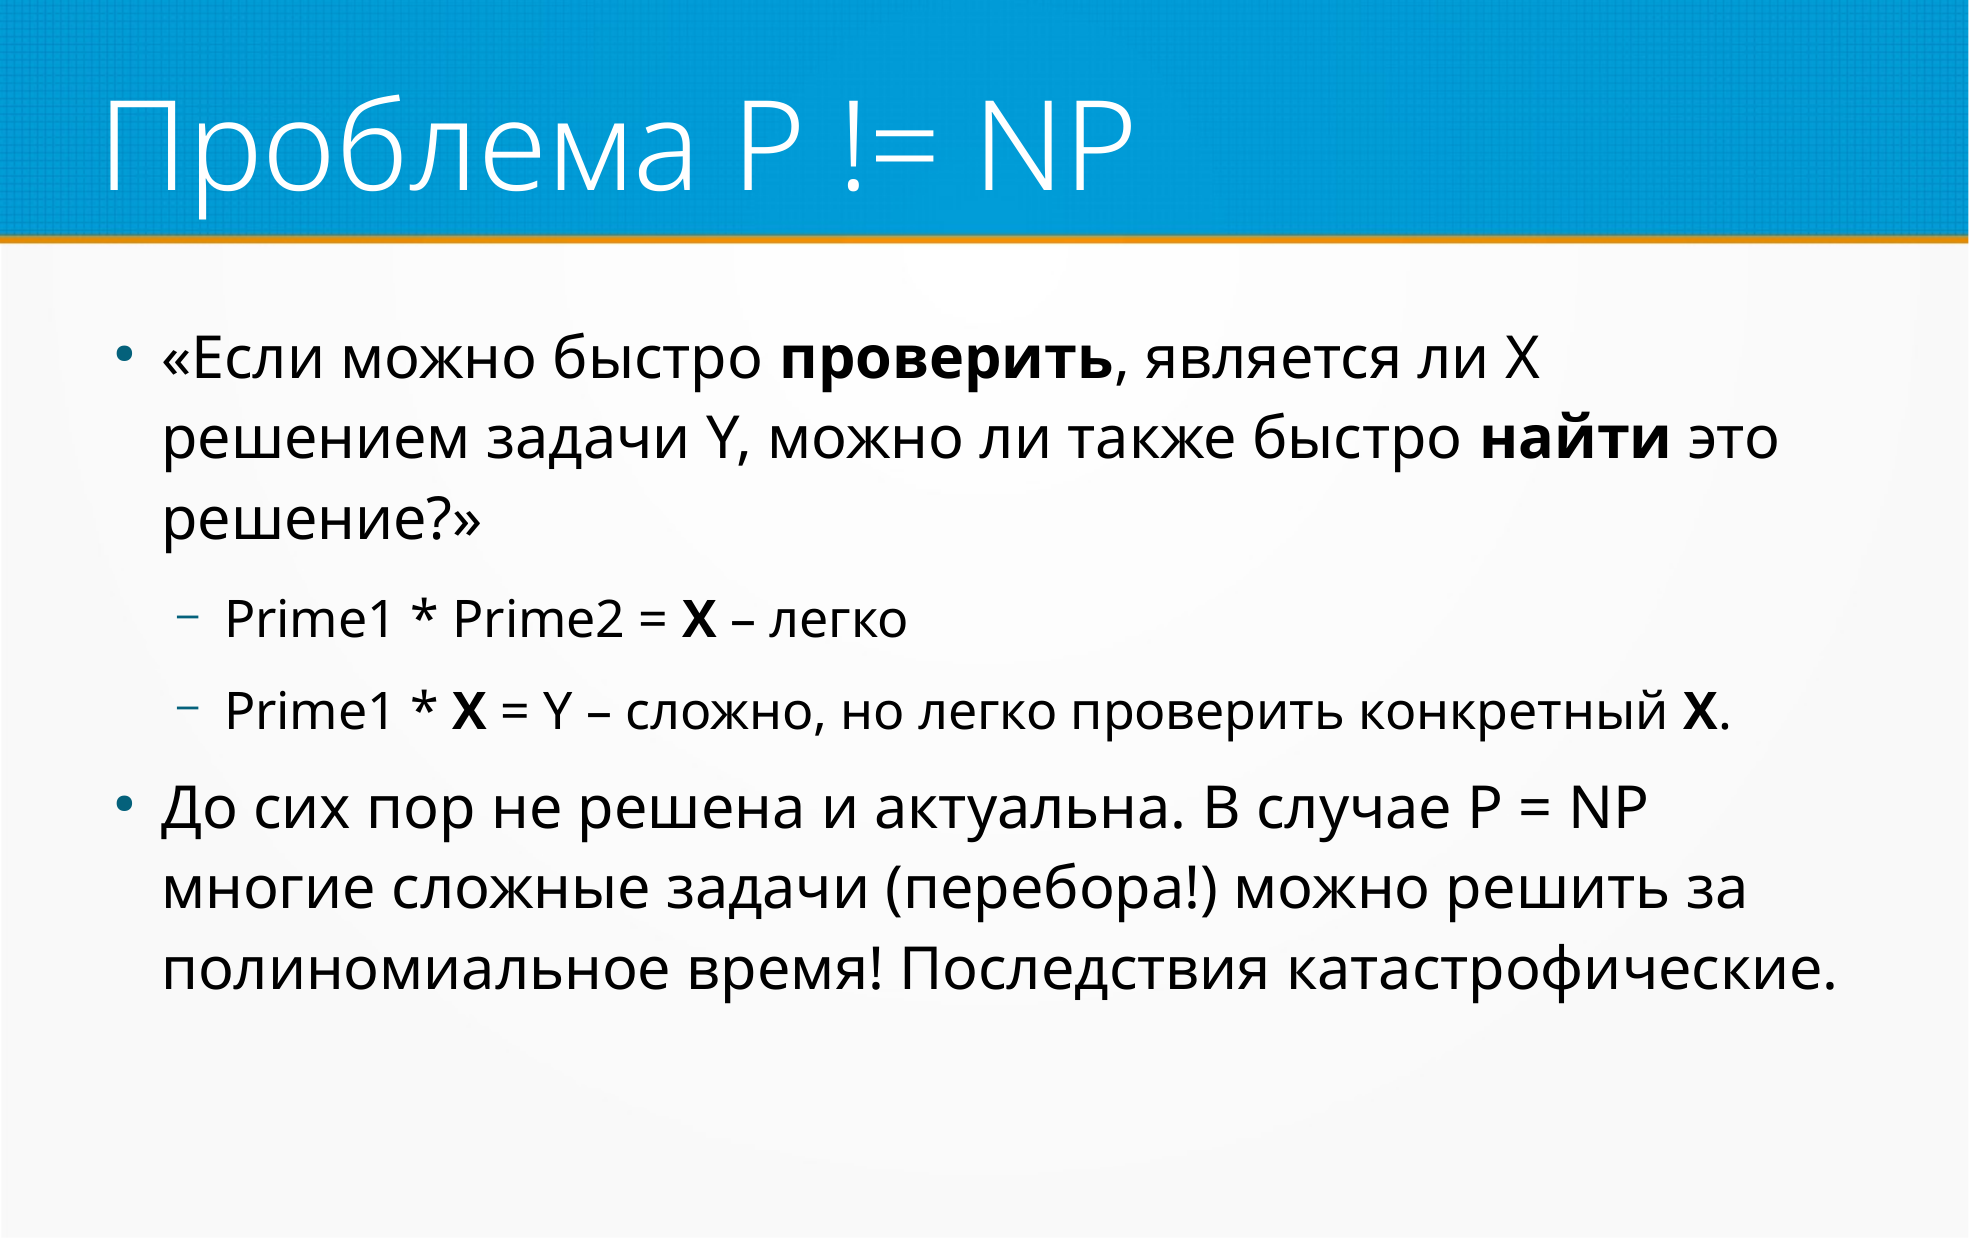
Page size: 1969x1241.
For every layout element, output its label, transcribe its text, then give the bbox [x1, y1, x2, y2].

title Проблема P != NP [98, 19, 1870, 227]
picture [0, 233, 1969, 1241]
list «Если можно быстро проверить, является ли X решением задачи Y, можно ли также быстро найти это решение?» Prime1 * Prime2 = X – легко Prime1 * X = Y – сложно, но легко проверить конкретный X. До сих пор не решена и актуальна. В случае P = NP многие сложные задачи (перебора!) можно решить за полиномиальное время! Последствия катастрофические. [98, 315, 1861, 1081]
